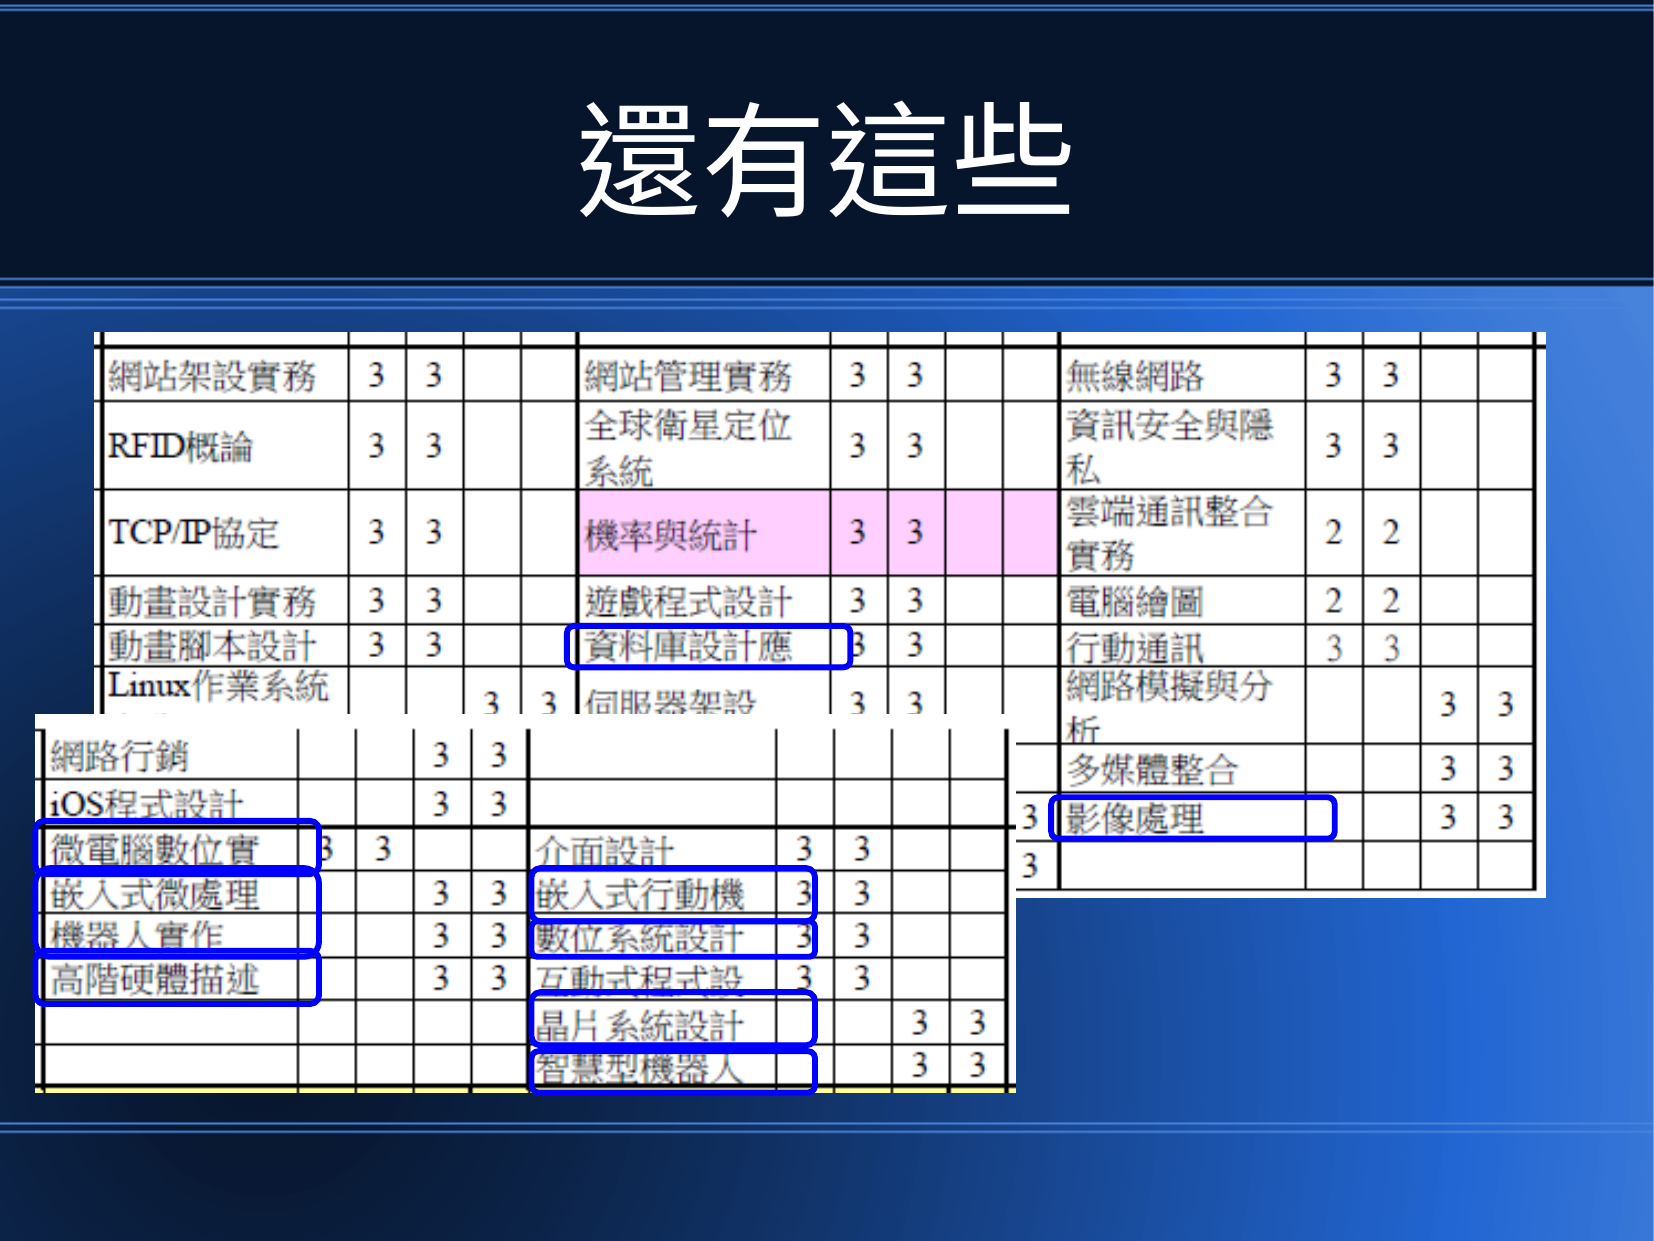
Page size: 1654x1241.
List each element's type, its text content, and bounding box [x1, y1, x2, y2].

title 還有這些 [82, 49, 1571, 257]
picture [0, 0, 1654, 1241]
